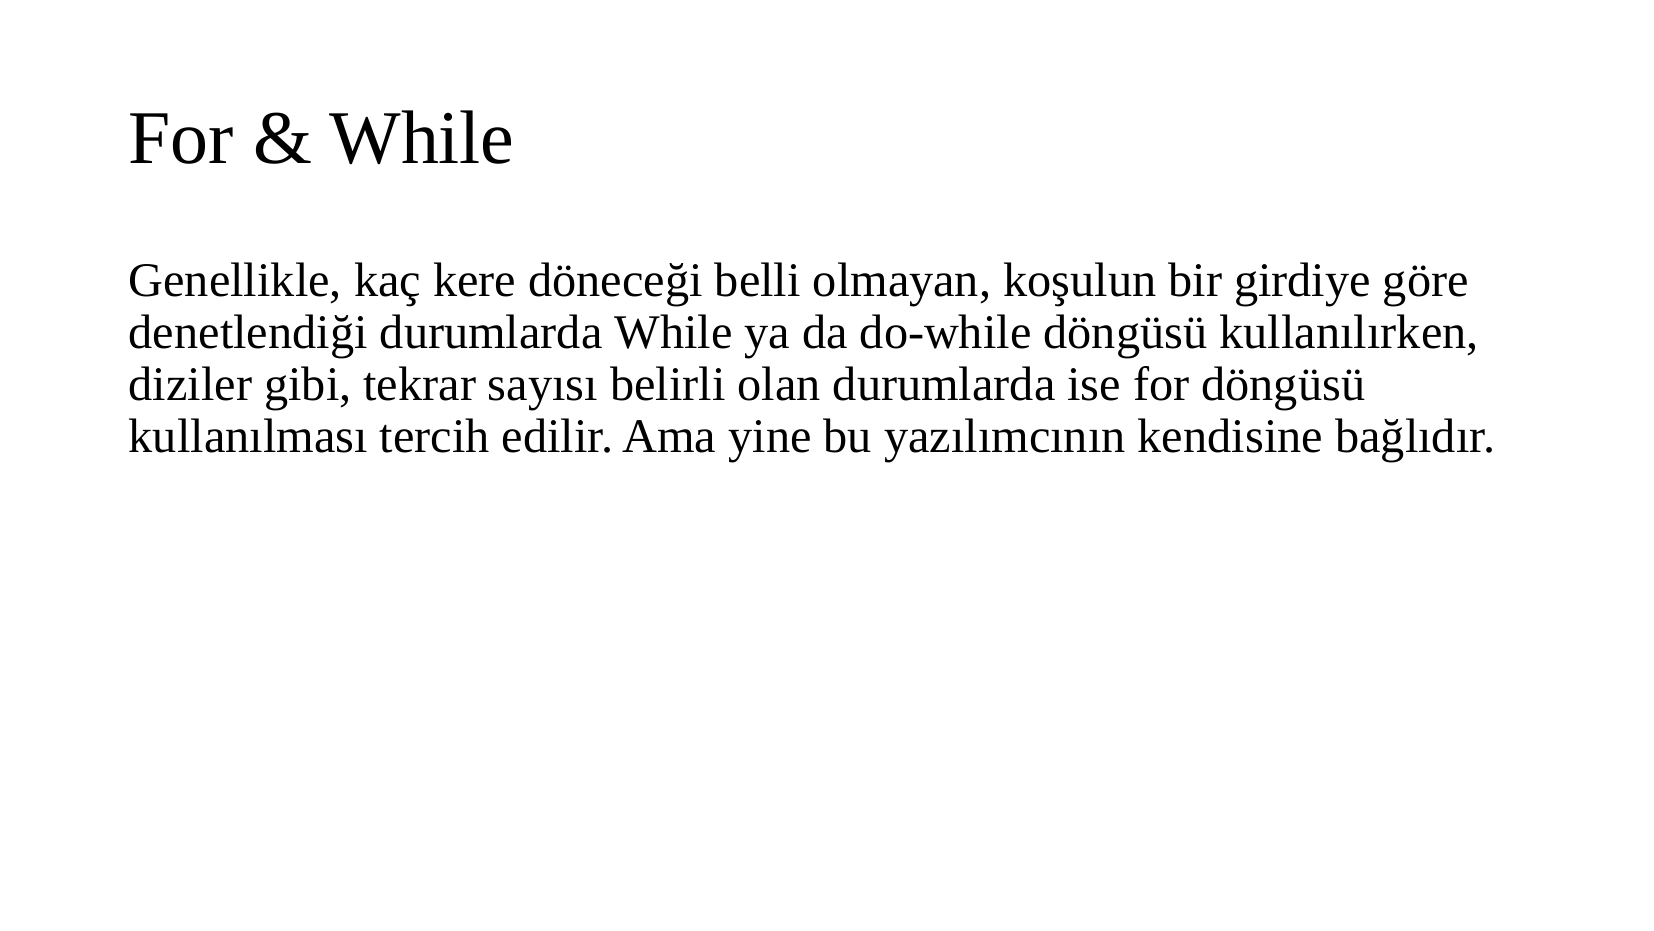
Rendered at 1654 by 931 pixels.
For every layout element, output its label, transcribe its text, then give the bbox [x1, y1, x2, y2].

title For & While [113, 49, 1540, 230]
list Genellikle, kaç kere döneceği belli olmayan, koşulun bir girdiye göre denetlendiği durumlarda While ya da do-while döngüsü kullanılırken, diziler gibi, tekrar sayısı belirli olan durumlarda ise for döngüsü kullanılması tercih edilir. Ama yine bu yazılımcının kendisine bağlıdır. [113, 247, 1540, 838]
